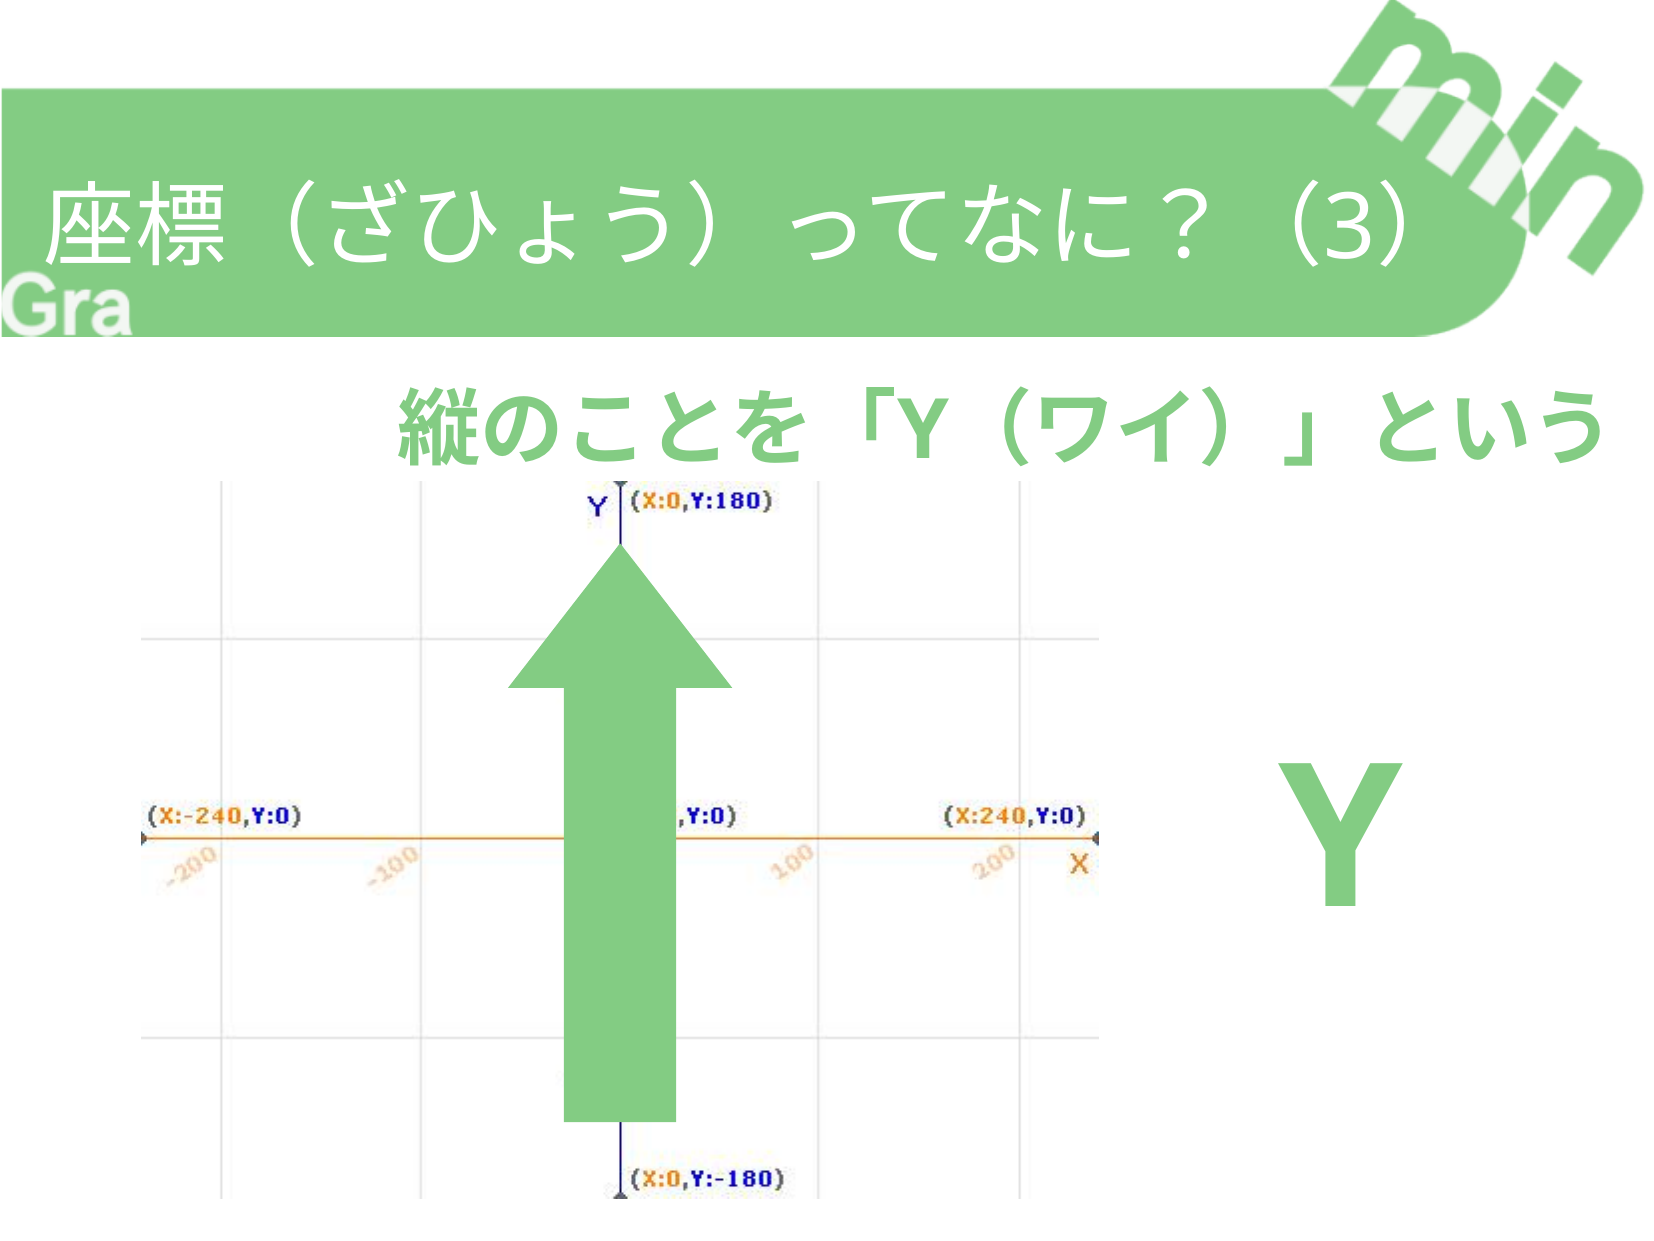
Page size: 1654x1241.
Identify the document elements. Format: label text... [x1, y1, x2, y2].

picture [141, 494, 1099, 1199]
text_box [507, 543, 733, 1123]
title 座標（ざひょう）ってなに？（3） [11, 147, 1501, 290]
text_box 縦のことを「Y（ワイ）」という [35, 354, 1630, 494]
text_box Y [1263, 685, 1536, 979]
picture [1, 0, 1654, 337]
